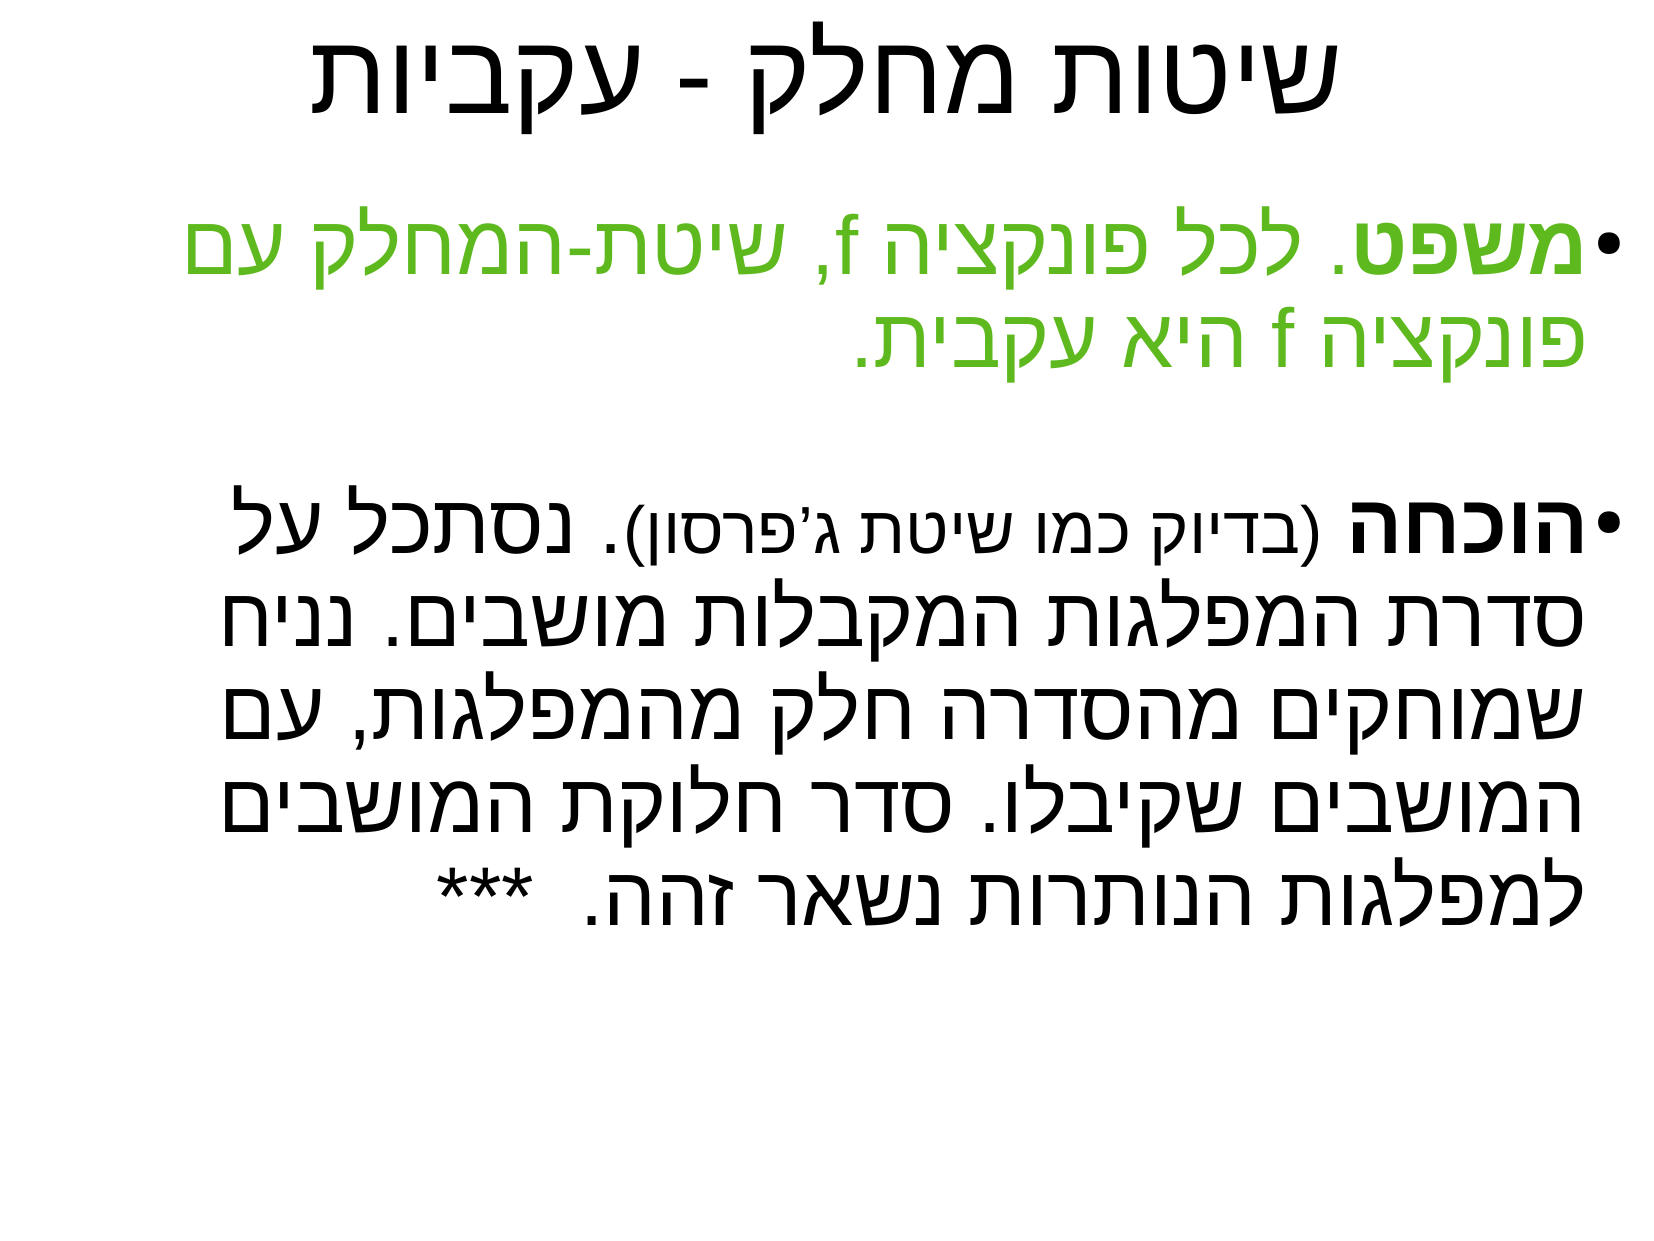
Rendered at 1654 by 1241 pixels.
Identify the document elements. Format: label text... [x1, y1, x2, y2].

title שיטות מחלק - עקביות [0, 0, 1654, 151]
text_box משפט. לכל פונקציה f, שיטת-המחלק עם פונקציה f היא עקבית. הוכחה (בדיוק כמו שיטת ג’פרסון). נסתכל על סדרת המפלגות המקבלות מושבים. נניח שמוחקים מהסדרה חלק מהמפלגות, עם המושבים שקיבלו. סדר חלוקת המושבים למפלגות הנותרות נשאר זהה. *** [15, 192, 1639, 1231]
